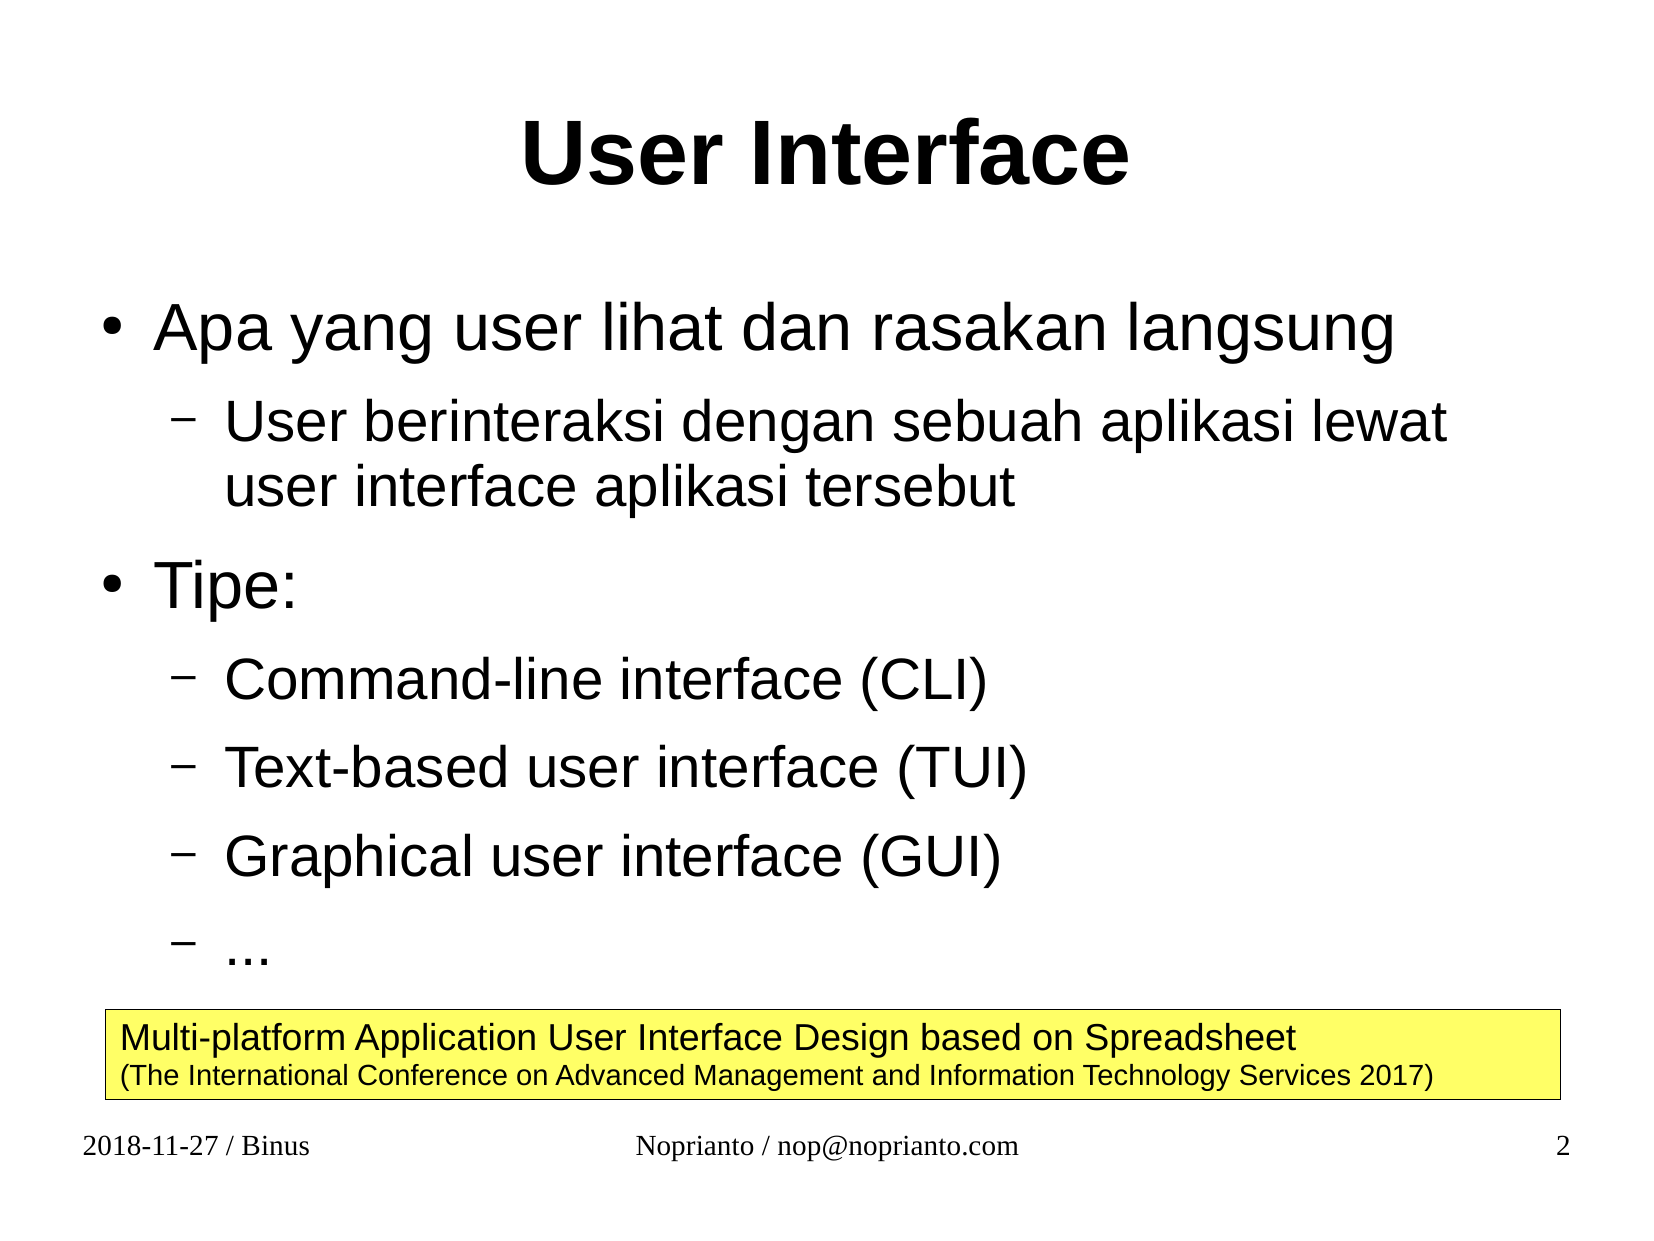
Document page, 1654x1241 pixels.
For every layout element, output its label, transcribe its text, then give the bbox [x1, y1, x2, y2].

title User Interface [82, 49, 1571, 257]
text_box Multi-platform Application User Interface Design based on Spreadsheet (The International Conference on Advanced Management and Information Technology Services 2017) [105, 1009, 1561, 1100]
list Apa yang user lihat dan rasakan langsung User berinteraksi dengan sebuah aplikasi lewat user interface aplikasi tersebut Tipe: Command-line interface (CLI) Text-based user interface (TUI) Graphical user interface (GUI) ... [82, 290, 1571, 1010]
